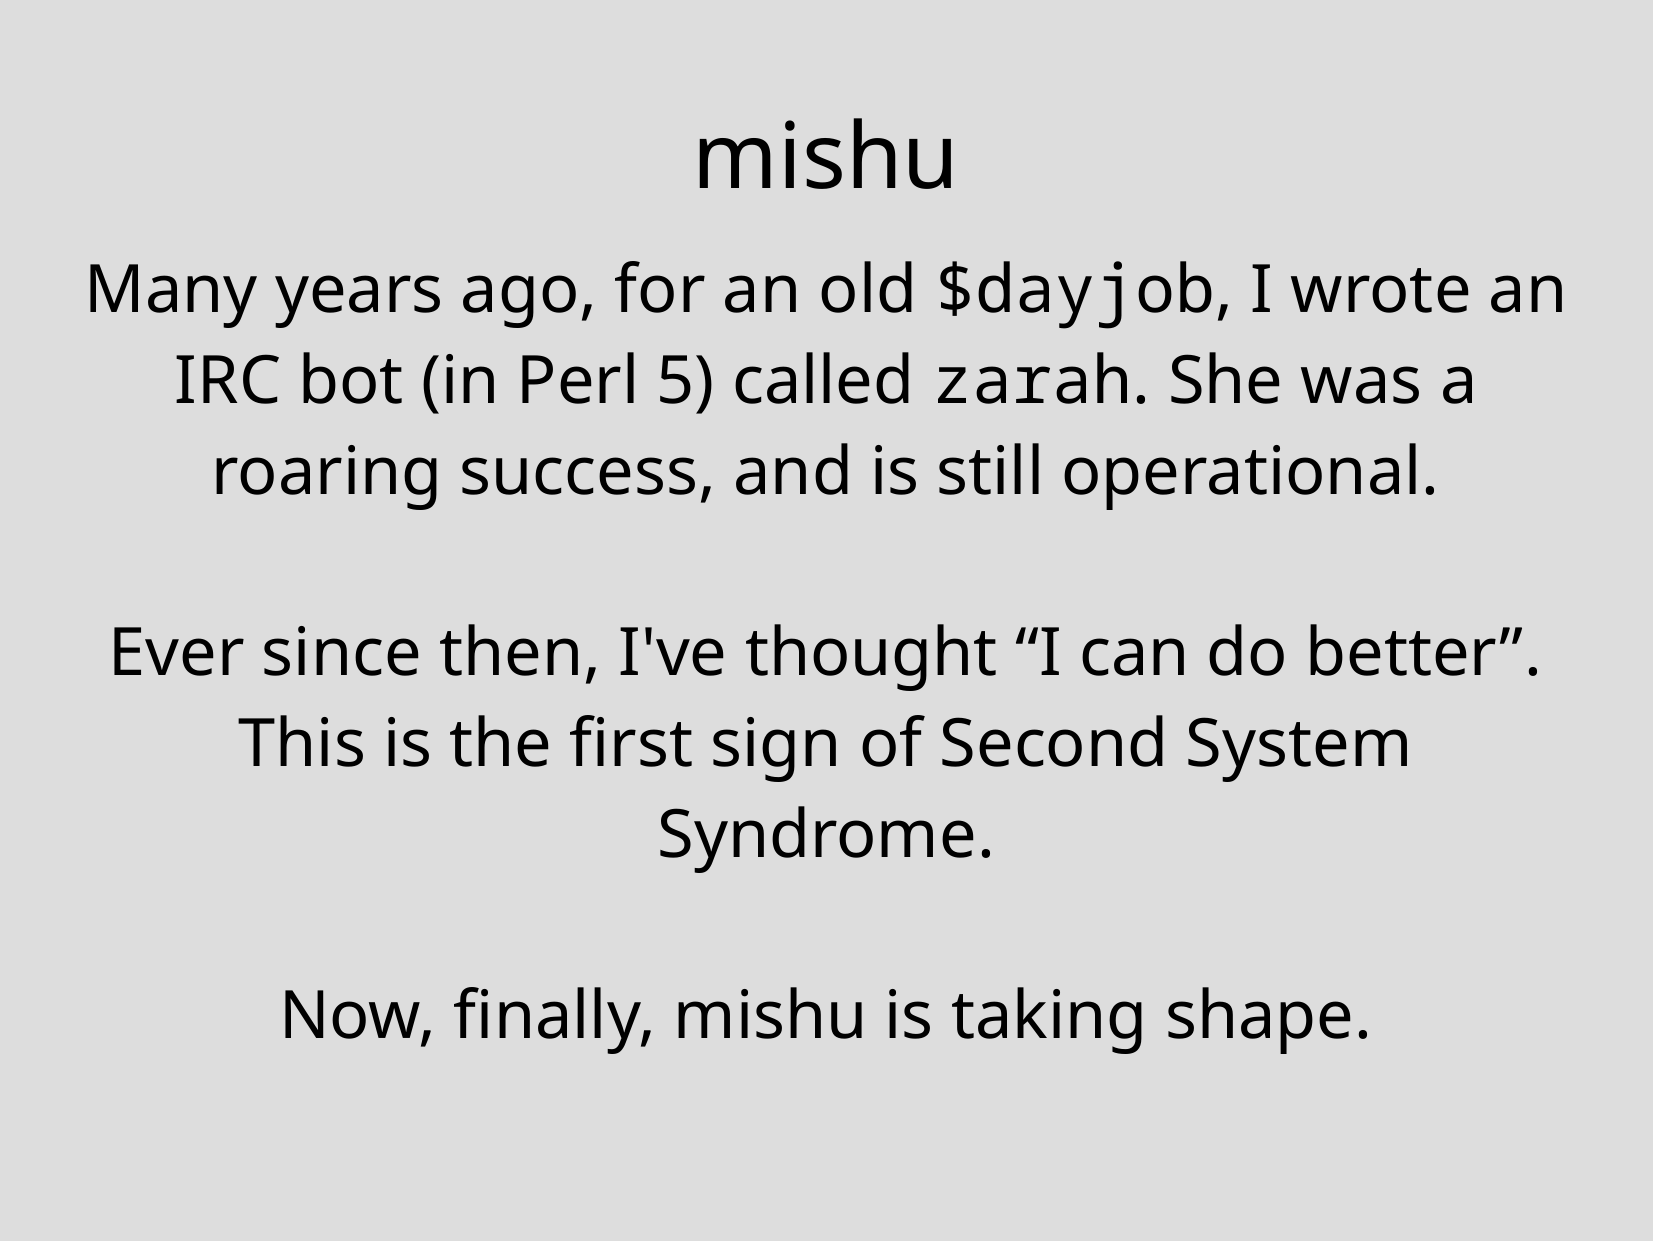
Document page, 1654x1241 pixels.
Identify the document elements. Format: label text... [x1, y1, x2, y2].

subtitle Many years ago, for an old $dayjob, I wrote an IRC bot (in Perl 5) called zarah. She was a roaring success, and is still operational. Ever since then, I've thought “I can do better”. This is the first sign of Second System Syndrome. Now, finally, mishu is taking shape. [82, 290, 1571, 1010]
title mishu [82, 49, 1571, 257]
